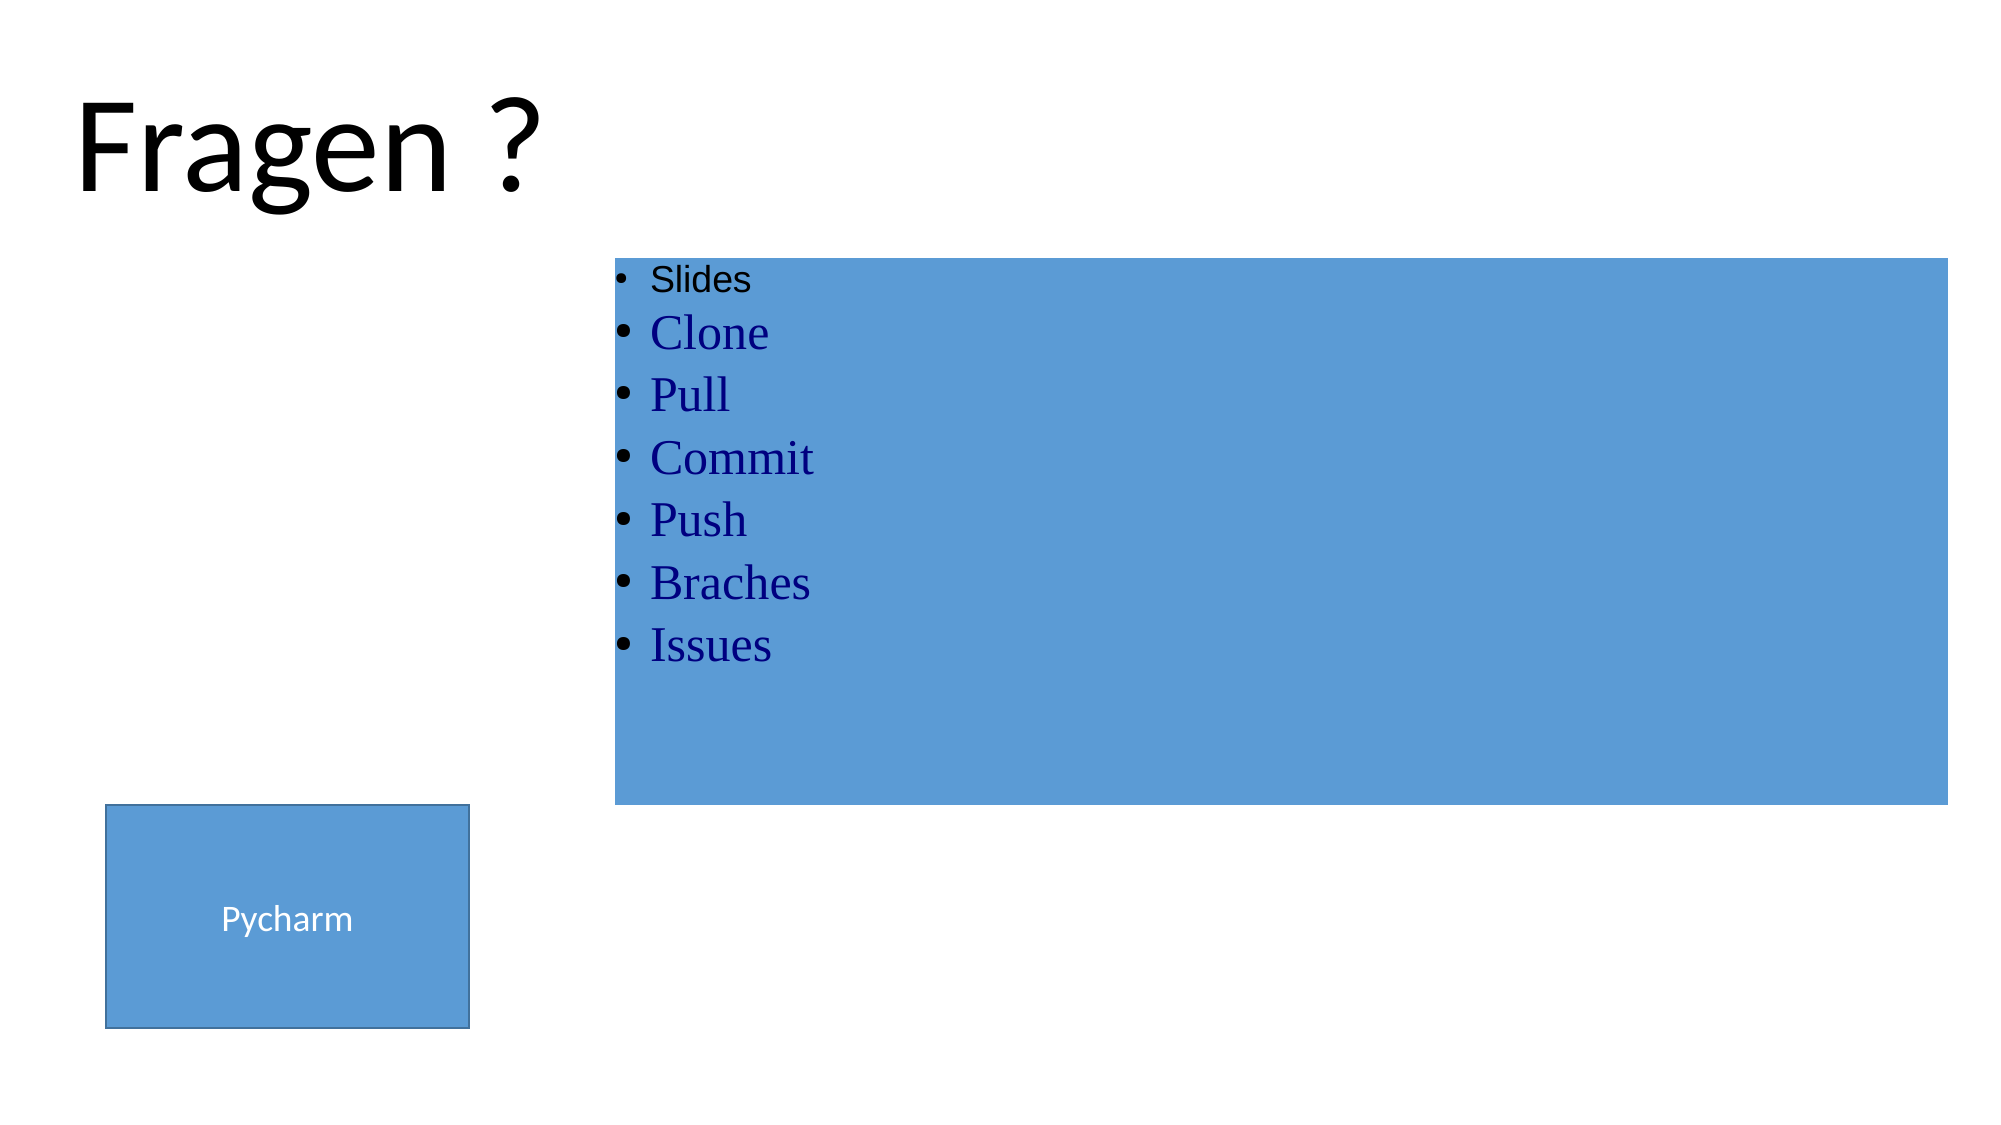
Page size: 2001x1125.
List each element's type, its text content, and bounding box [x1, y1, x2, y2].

text_box Pycharm [106, 805, 469, 1028]
table_cell [615, 680, 1948, 742]
table_cell Braches [615, 555, 1948, 617]
text_box Fragen ? [59, 46, 582, 229]
table_cell Clone [615, 305, 1948, 367]
table_cell Pull [615, 367, 1948, 430]
table_cell [615, 742, 1948, 805]
table_cell Issues [615, 617, 1948, 680]
table_cell Push [615, 492, 1948, 555]
table_header Slides [615, 258, 1948, 305]
table_cell Commit [615, 430, 1948, 492]
